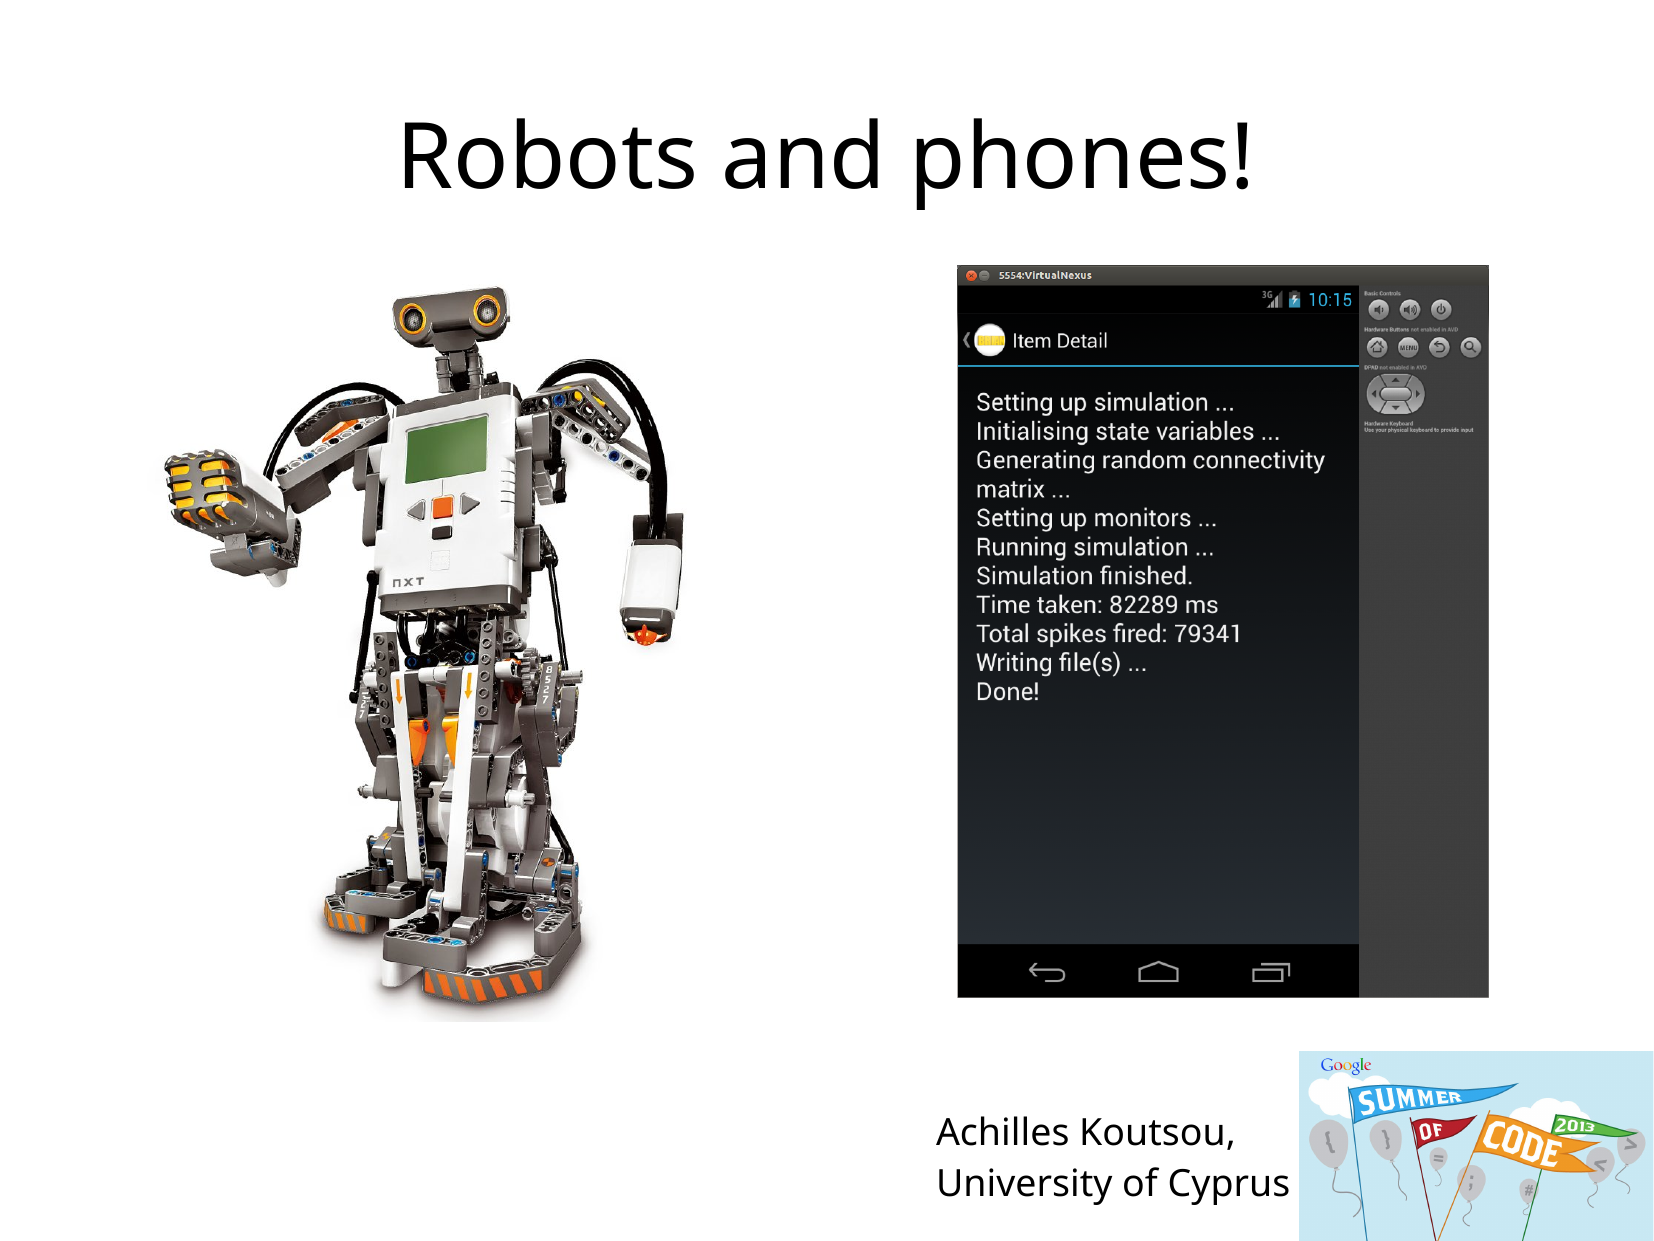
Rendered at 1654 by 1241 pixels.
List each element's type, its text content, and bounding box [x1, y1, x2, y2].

picture [131, 266, 721, 1022]
text_box Achilles Koutsou, University of Cyprus [921, 1098, 1299, 1202]
picture [957, 265, 1489, 999]
picture [1299, 1051, 1654, 1241]
title Robots and phones! [82, 49, 1571, 257]
